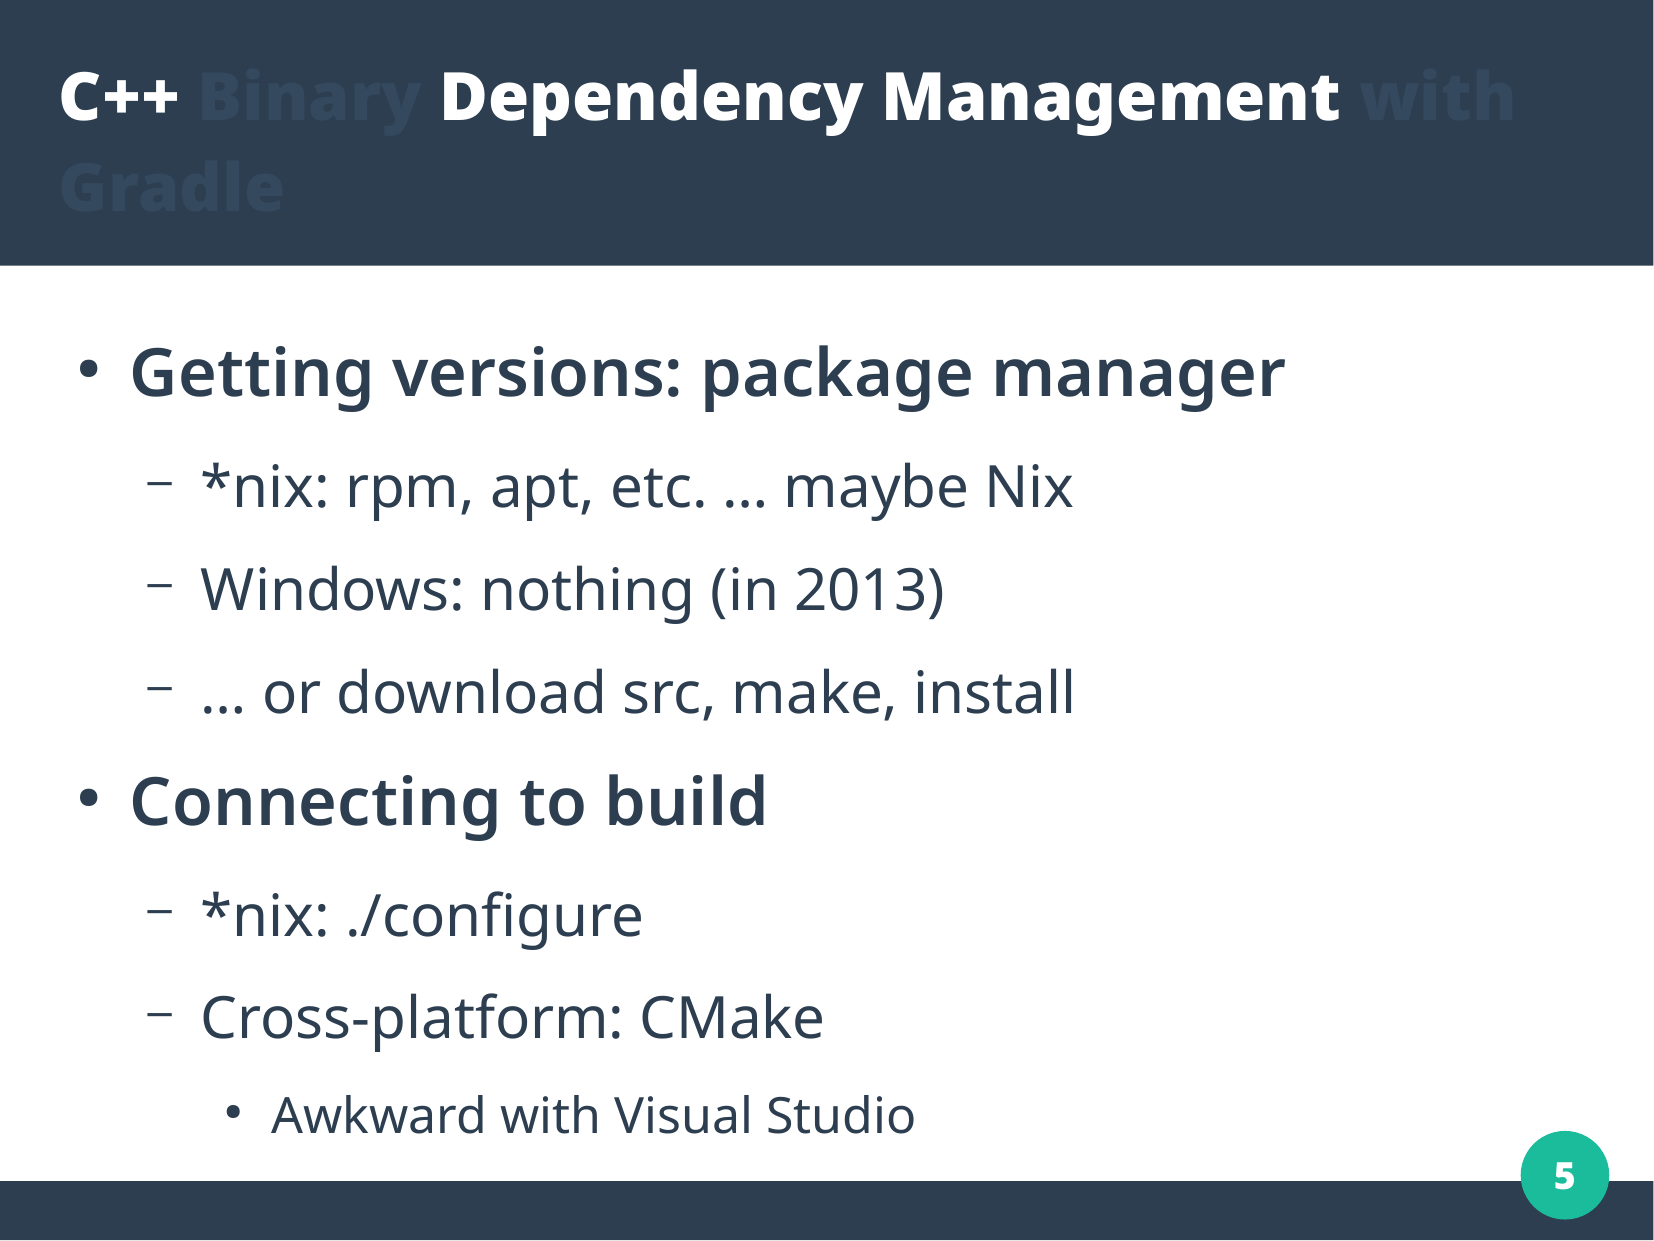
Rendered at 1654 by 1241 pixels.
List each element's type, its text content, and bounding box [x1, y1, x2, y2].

title C++ Binary Dependency Management with Gradle [59, 49, 1595, 207]
list Getting versions: package manager *nix: rpm, apt, etc. … maybe Nix Windows: nothing (in 2013) … or download src, make, install Connecting to build *nix: ./configure Cross-platform: CMake Awkward with Visual Studio [59, 324, 1595, 1152]
